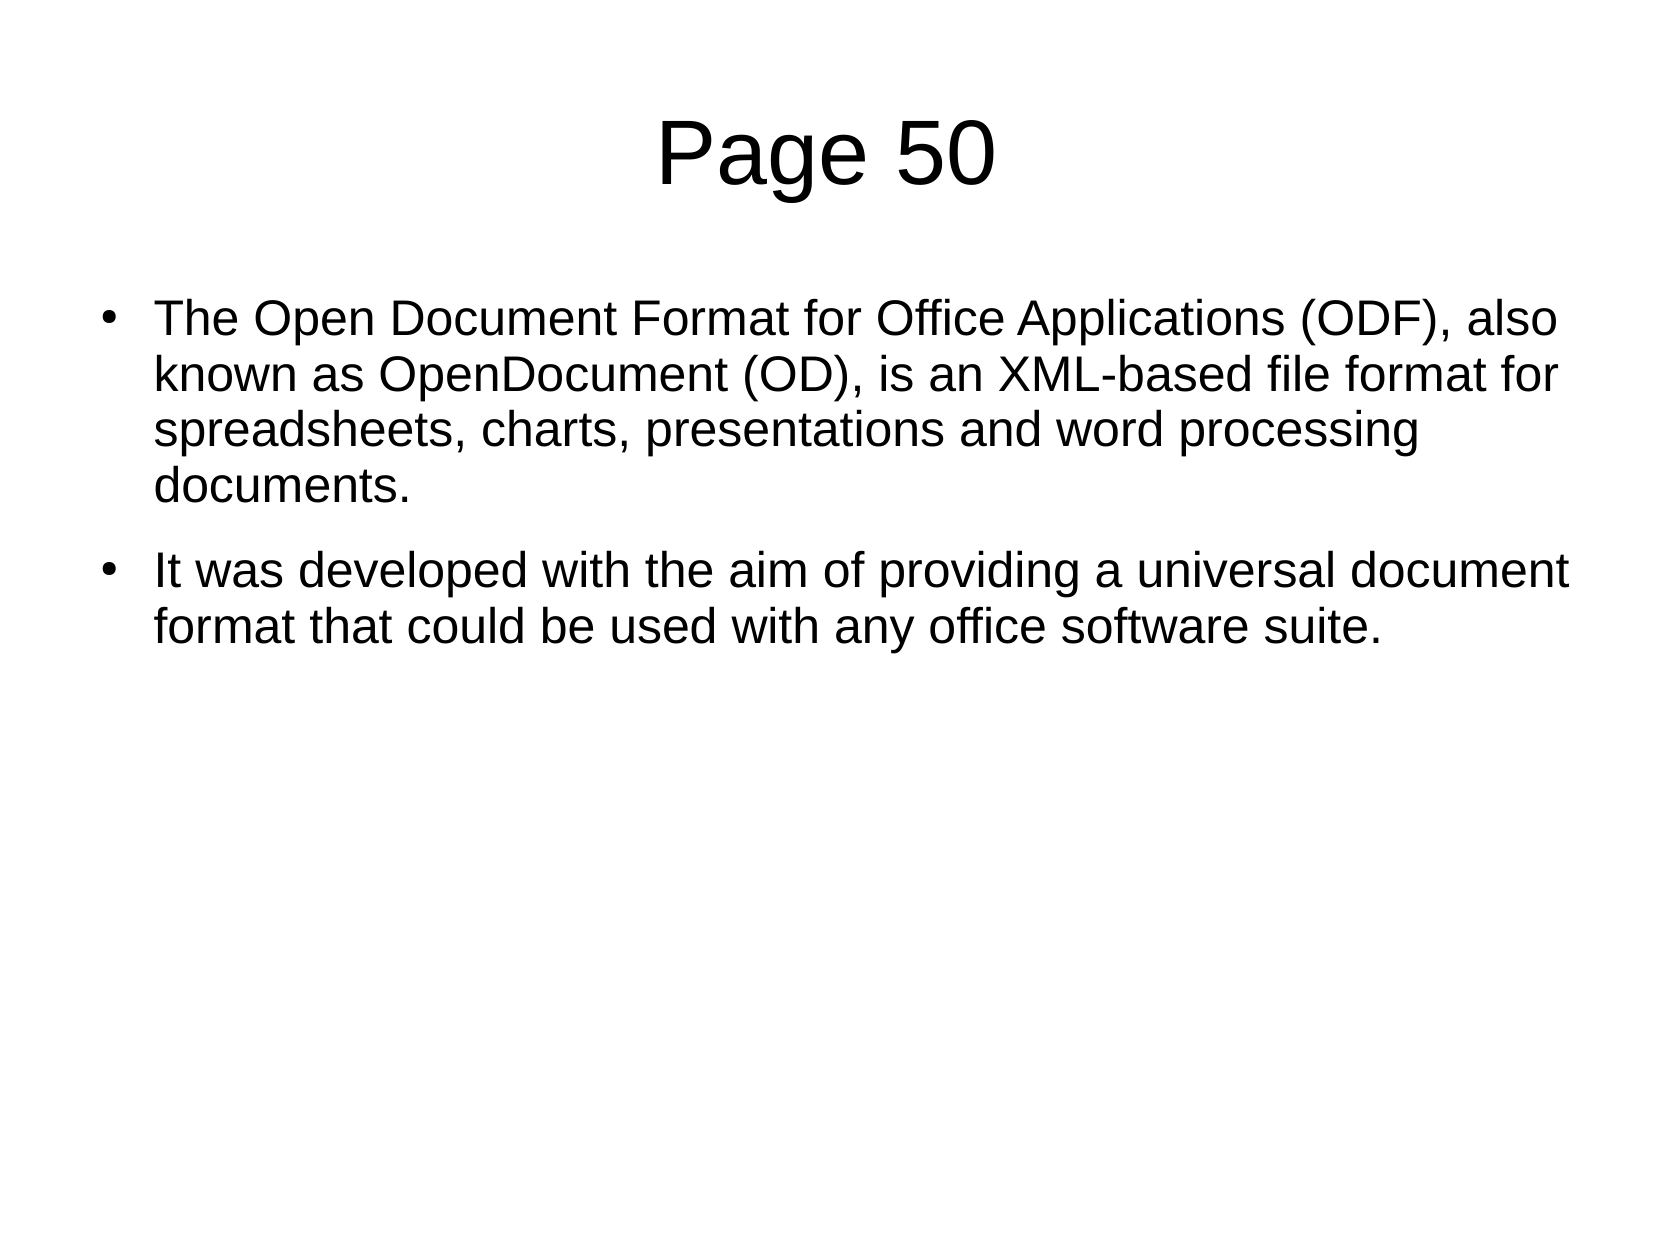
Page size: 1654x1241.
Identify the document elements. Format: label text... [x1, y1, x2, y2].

list The Open Document Format for Office Applications (ODF), also known as OpenDocument (OD), is an XML-based file format for spreadsheets, charts, presentations and word processing documents. It was developed with the aim of providing a universal document format that could be used with any office software suite. [82, 290, 1571, 1109]
title Page 50 [82, 49, 1571, 257]
